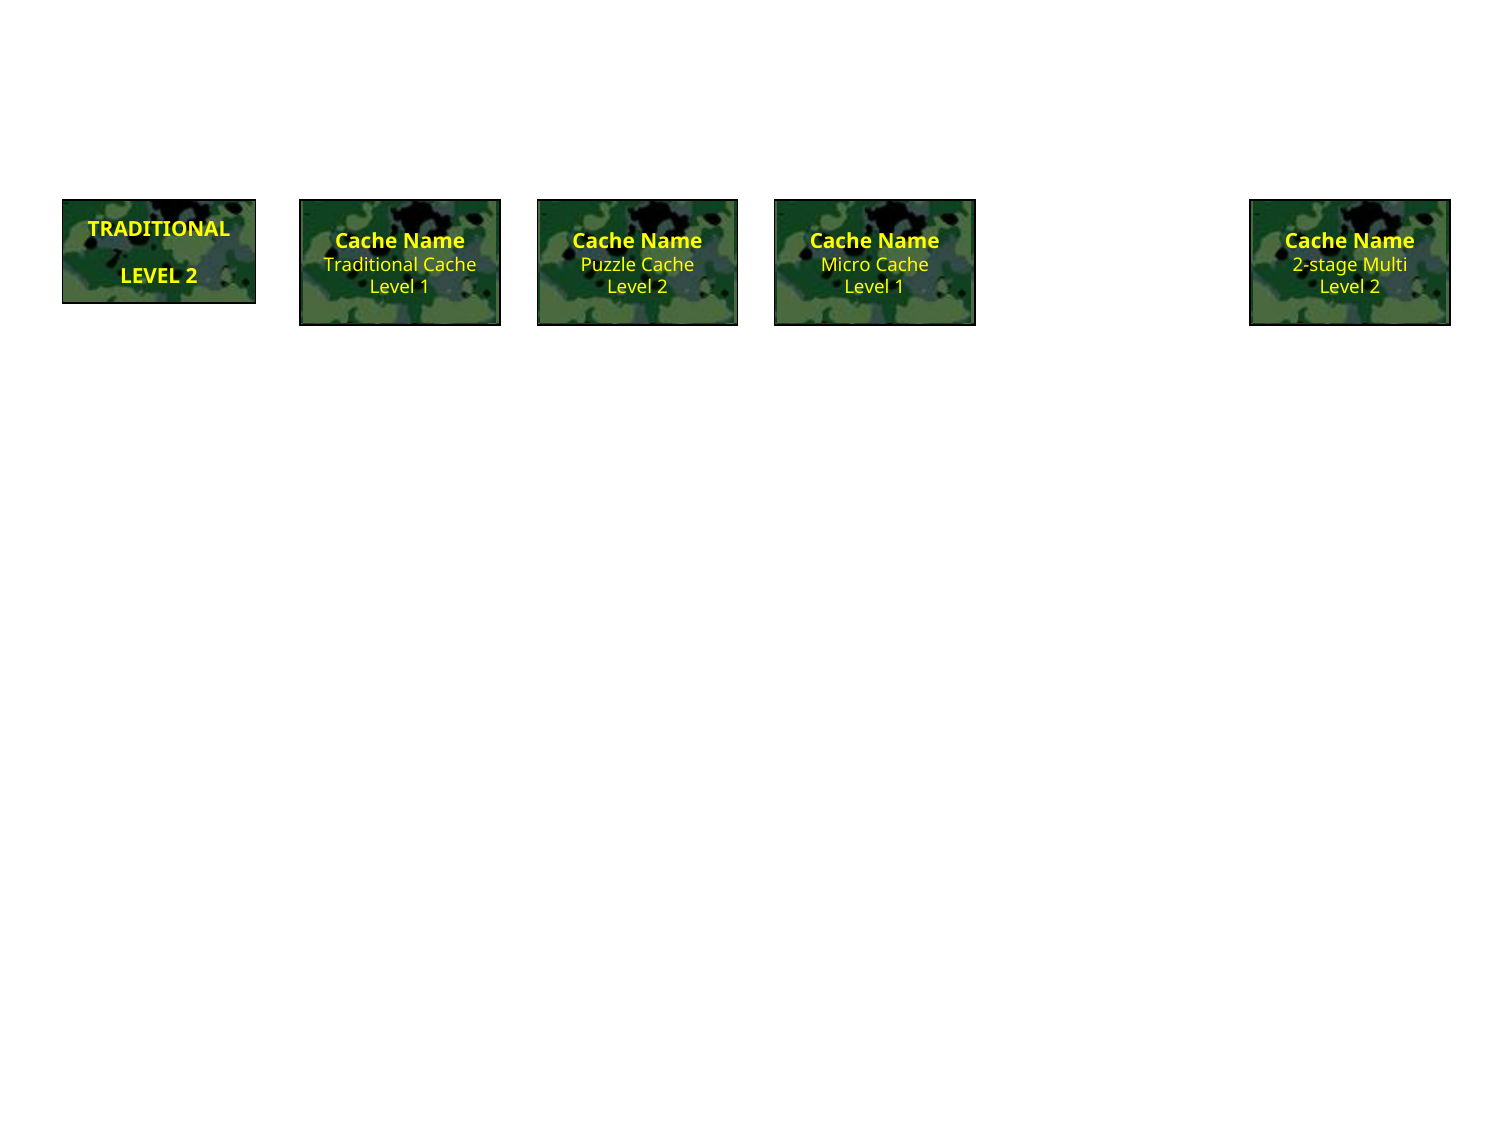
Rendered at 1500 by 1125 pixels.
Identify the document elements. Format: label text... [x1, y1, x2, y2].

text_box Cache Name Micro Cache Level 1 [774, 200, 975, 326]
text_box Cache Name Puzzle Cache Level 2 [537, 200, 738, 326]
text_box Cache Name 2-stage Multi Level 2 [1250, 200, 1451, 326]
text_box TRADITIONAL LEVEL 2 [62, 200, 256, 303]
text_box Cache Name Traditional Cache Level 1 [299, 200, 501, 326]
